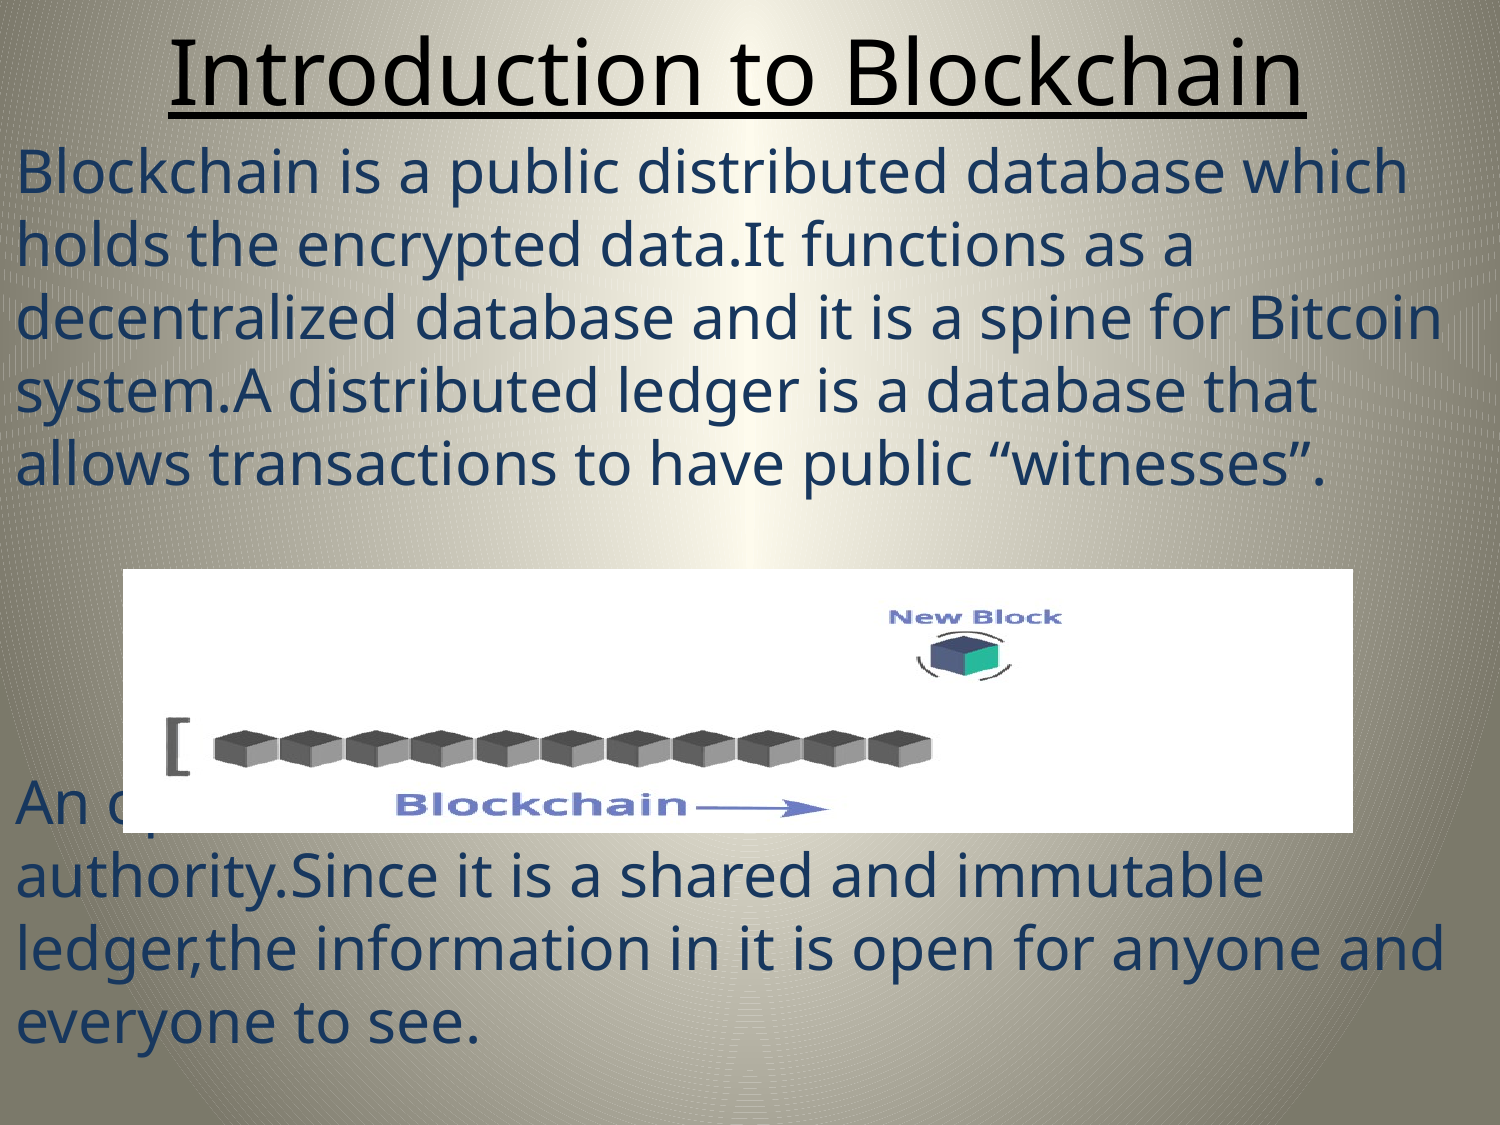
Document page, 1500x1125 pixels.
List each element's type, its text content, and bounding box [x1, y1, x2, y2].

title Introduction to Blockchain [100, 0, 1376, 125]
picture [123, 569, 1353, 833]
subtitle Blockchain is a public distributed database which holds the encrypted data.It functions as a decentralized database and it is a spine for Bitcoin system.A distributed ledger is a database that allows transactions to have public “witnesses”. An open blockchain network has no central authority.Since it is a shared and immutable ledger,the information in it is open for anyone and everyone to see. [0, 125, 1500, 1125]
